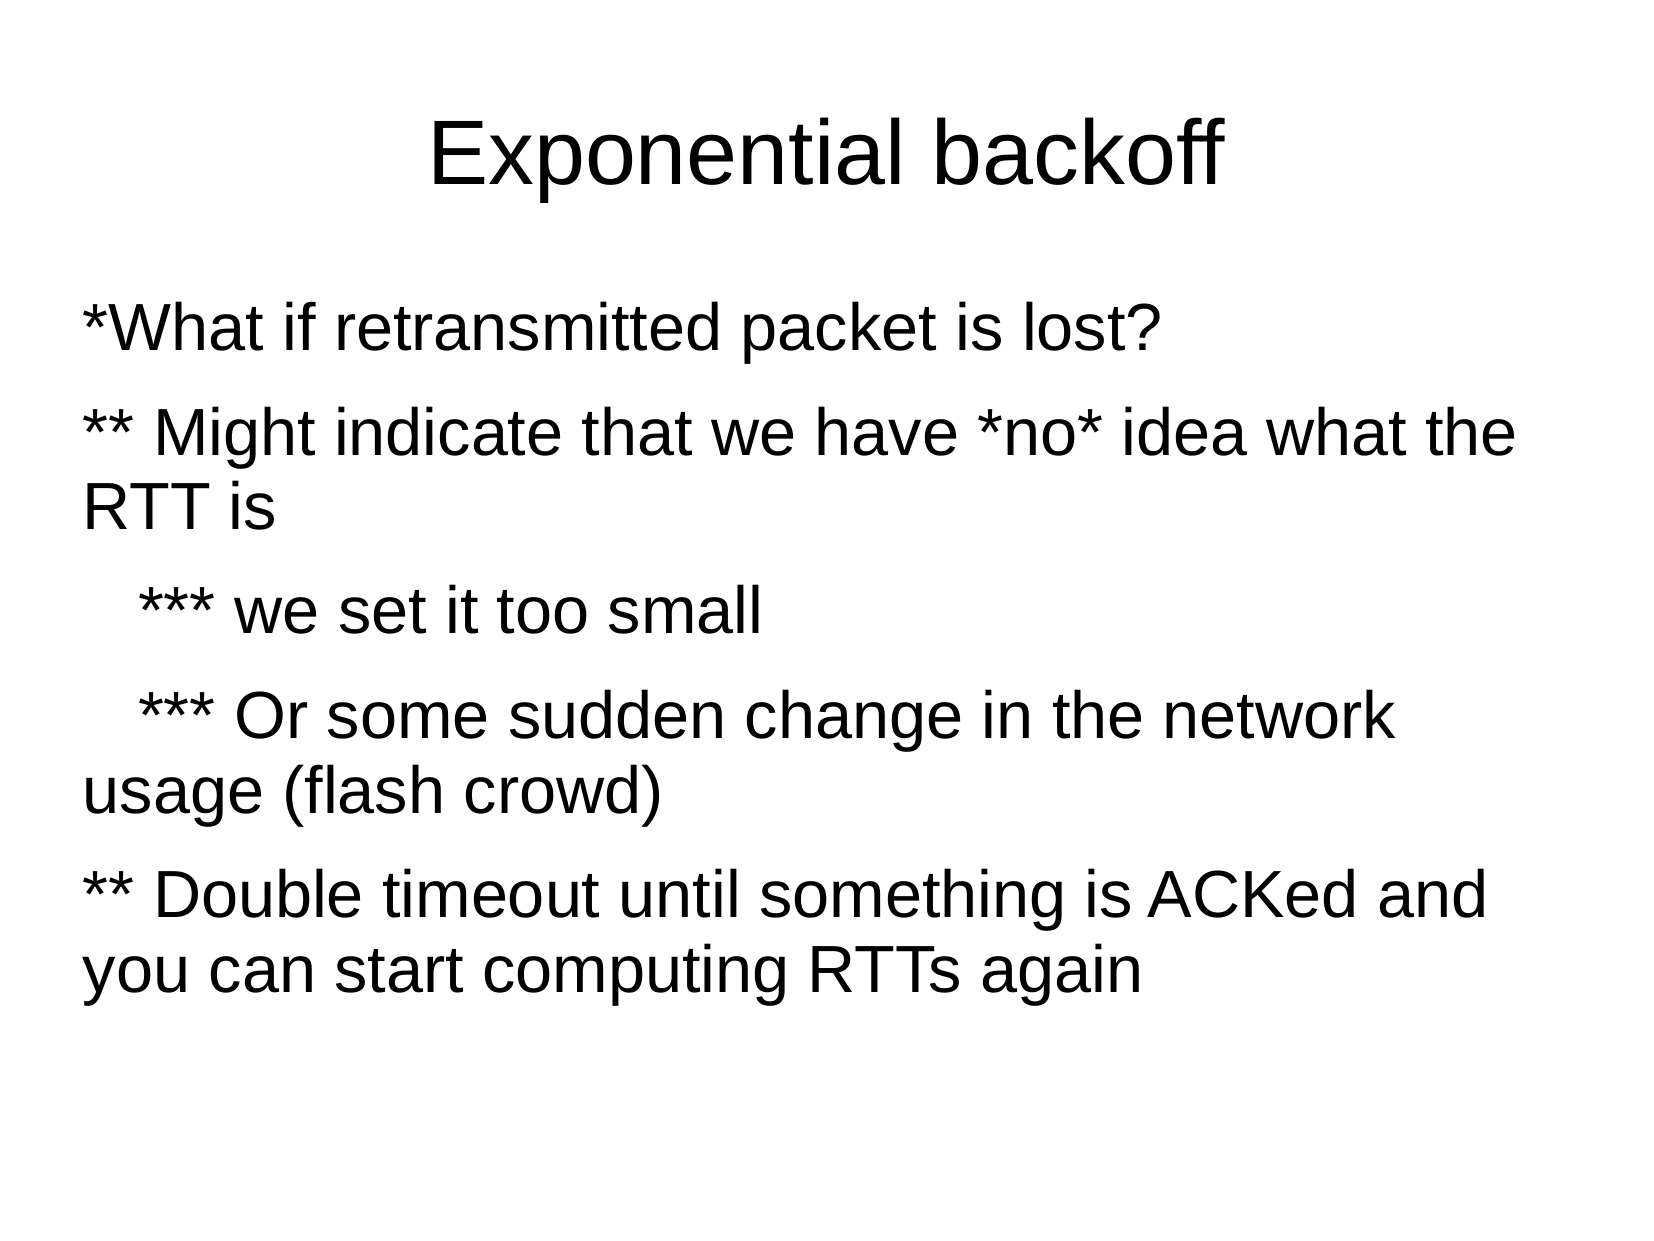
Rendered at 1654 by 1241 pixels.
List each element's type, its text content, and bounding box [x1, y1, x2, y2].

title Exponential backoff [82, 49, 1571, 257]
list *What if retransmitted packet is lost? ** Might indicate that we have *no* idea what the RTT is *** we set it too small *** Or some sudden change in the network usage (flash crowd) ** Double timeout until something is ACKed and you can start computing RTTs again [82, 290, 1571, 1141]
